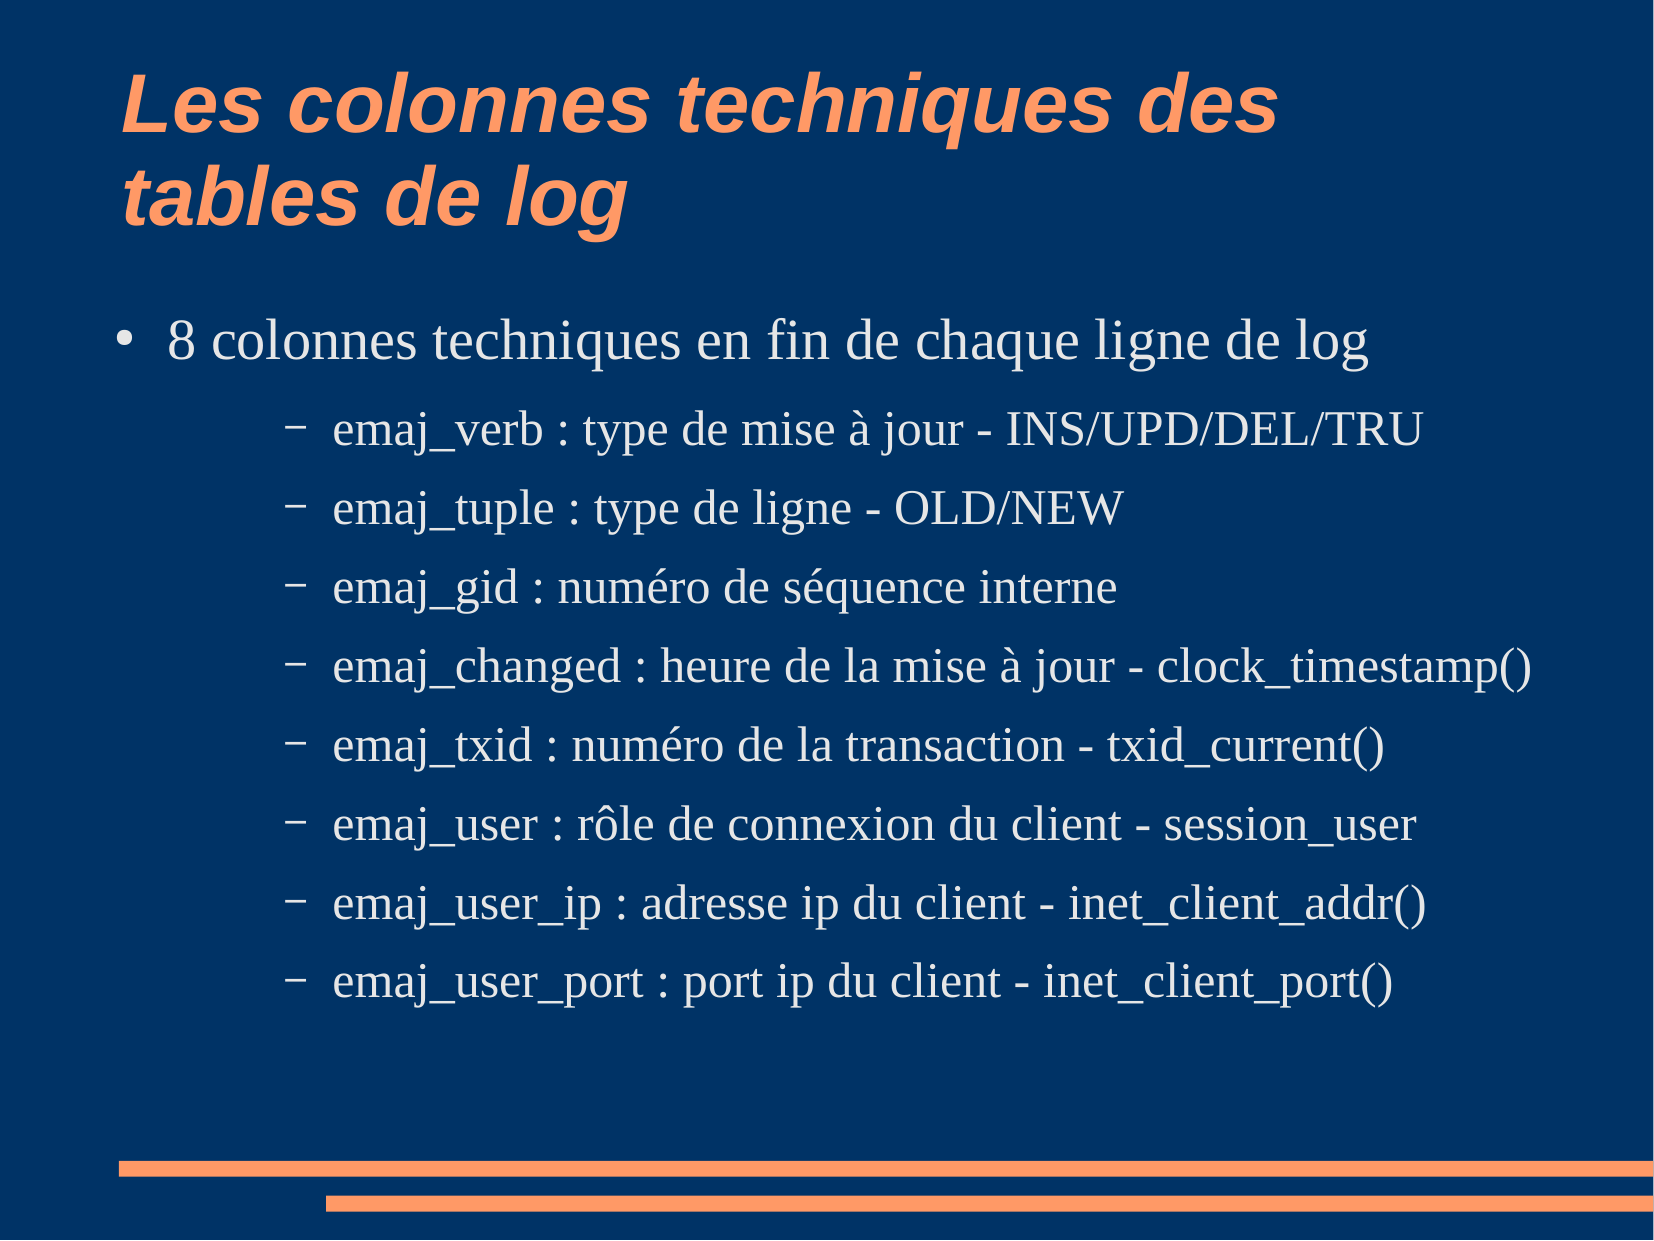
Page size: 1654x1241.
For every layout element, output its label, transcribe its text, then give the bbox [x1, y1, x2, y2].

list 8 colonnes techniques en fin de chaque ligne de log emaj_verb : type de mise à jour - INS/UPD/DEL/TRU emaj_tuple : type de ligne - OLD/NEW emaj_gid : numéro de séquence interne emaj_changed : heure de la mise à jour - clock_timestamp() emaj_txid : numéro de la transaction - txid_current() emaj_user : rôle de connexion du client - session_user emaj_user_ip : adresse ip du client - inet_client_addr() emaj_user_port : port ip du client - inet_client_port() [96, 307, 1565, 1075]
title Les colonnes techniques des tables de log [121, 46, 1534, 254]
